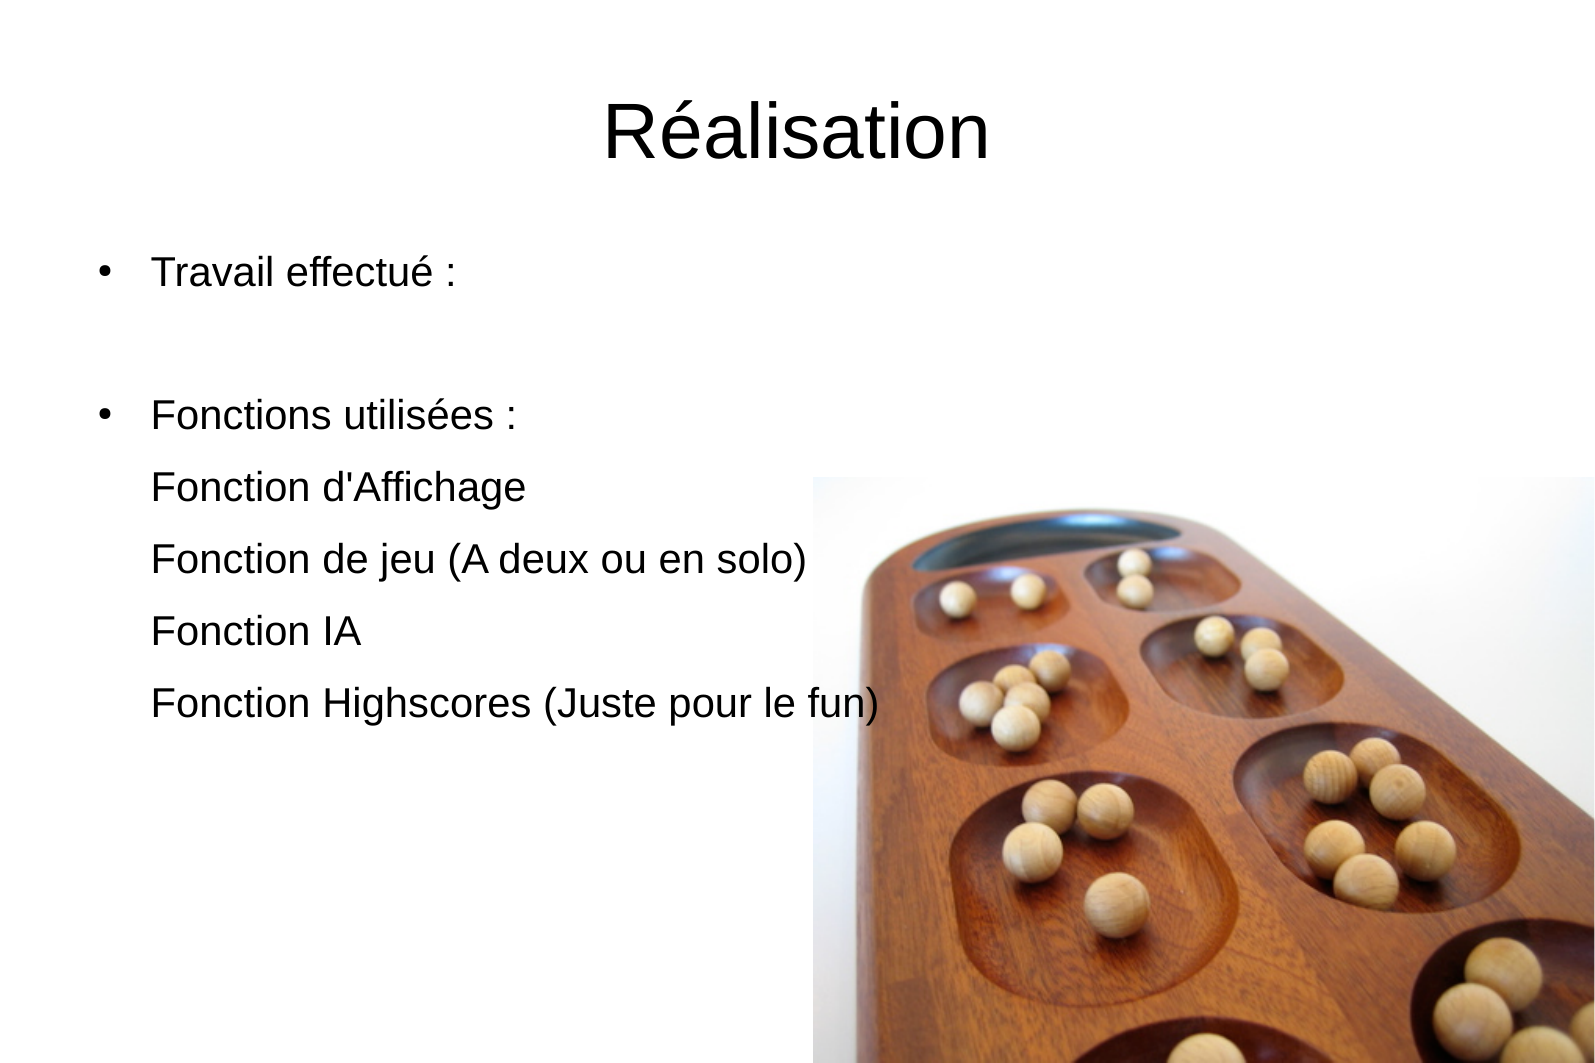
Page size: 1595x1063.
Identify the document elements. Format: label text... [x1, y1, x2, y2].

title Réalisation [79, 42, 1515, 220]
list Travail effectué : Fonctions utilisées : Fonction d'Affichage Fonction de jeu (A deux ou en solo) Fonction IA Fonction Highscores (Juste pour le fun) [79, 248, 1515, 951]
picture [813, 477, 1595, 1063]
